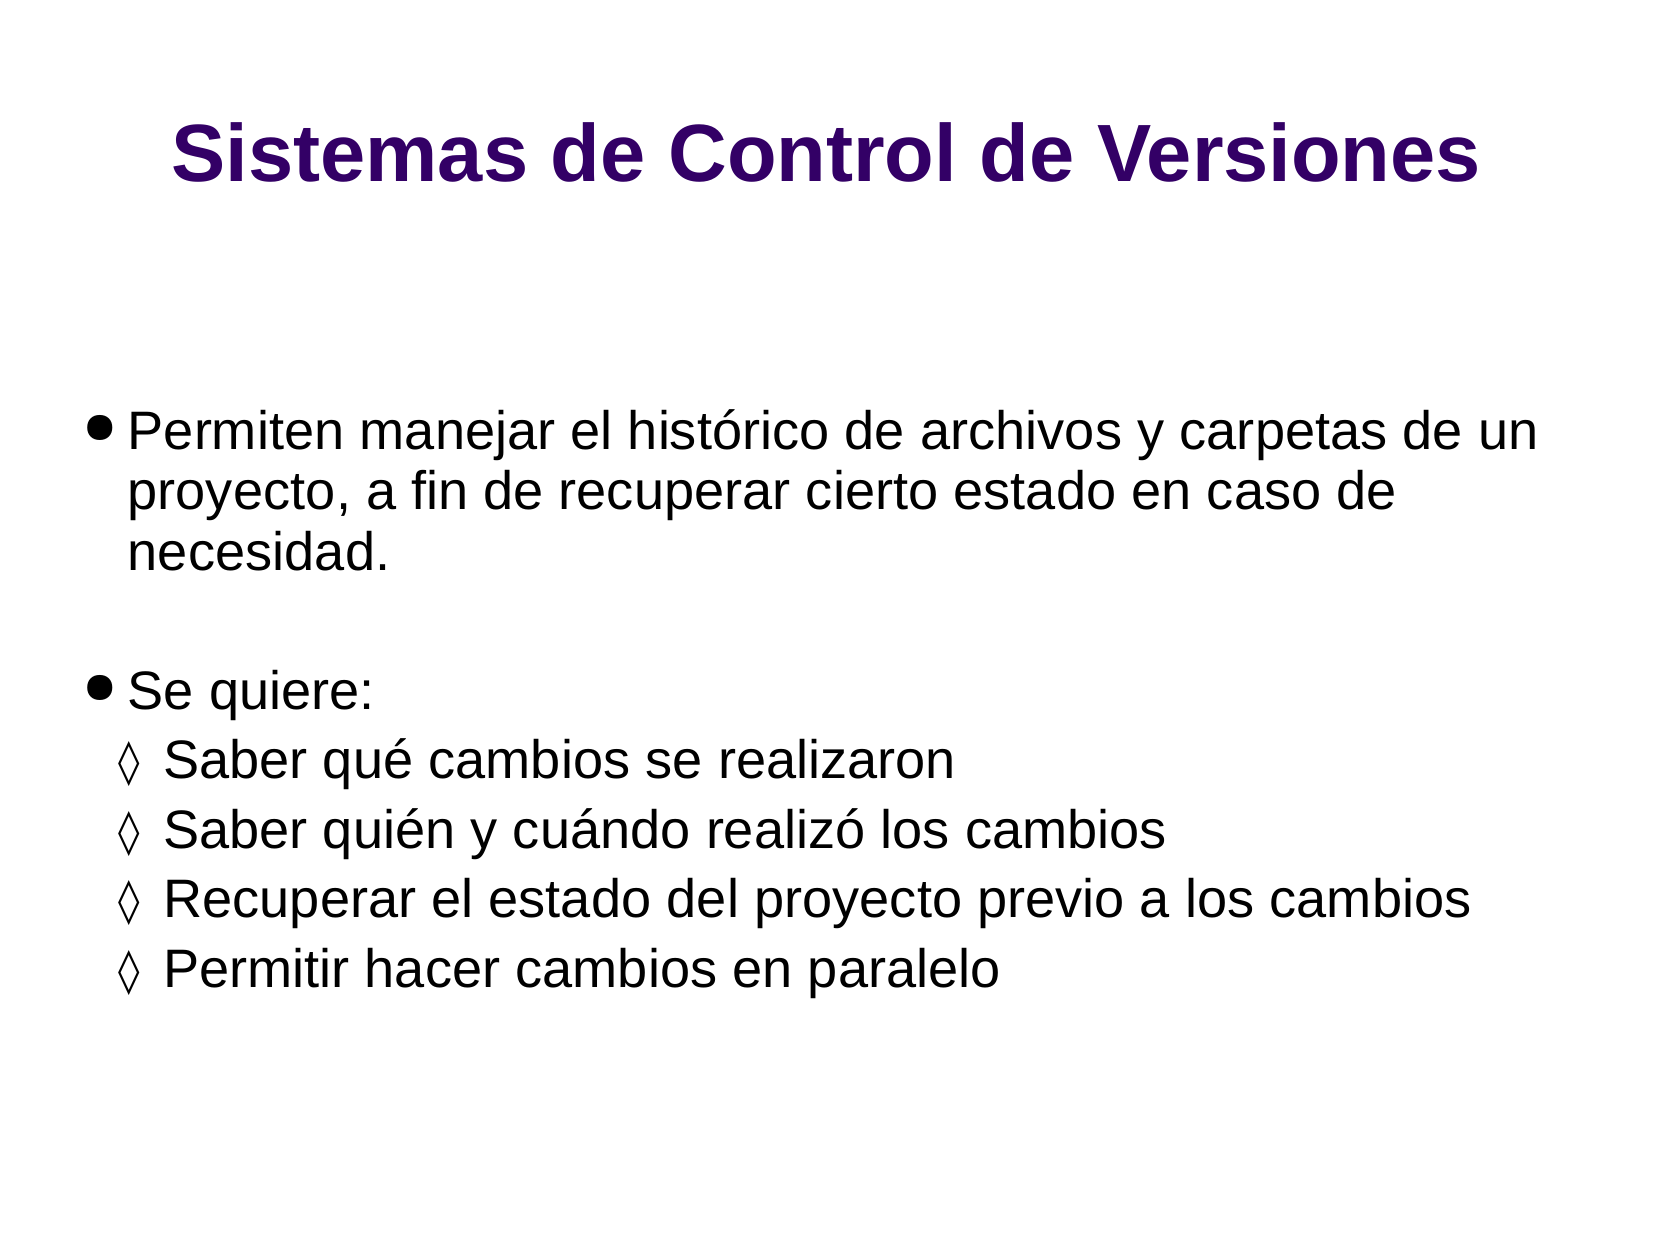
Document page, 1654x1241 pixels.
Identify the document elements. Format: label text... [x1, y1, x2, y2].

title Sistemas de Control de Versiones [82, 49, 1571, 257]
subtitle Permiten manejar el histórico de archivos y carpetas de un proyecto, a fin de recuperar cierto estado en caso de necesidad. Se quiere: Saber qué cambios se realizaron Saber quién y cuándo realizó los cambios Recuperar el estado del proyecto previo a los cambios Permitir hacer cambios en paralelo [82, 290, 1570, 1109]
